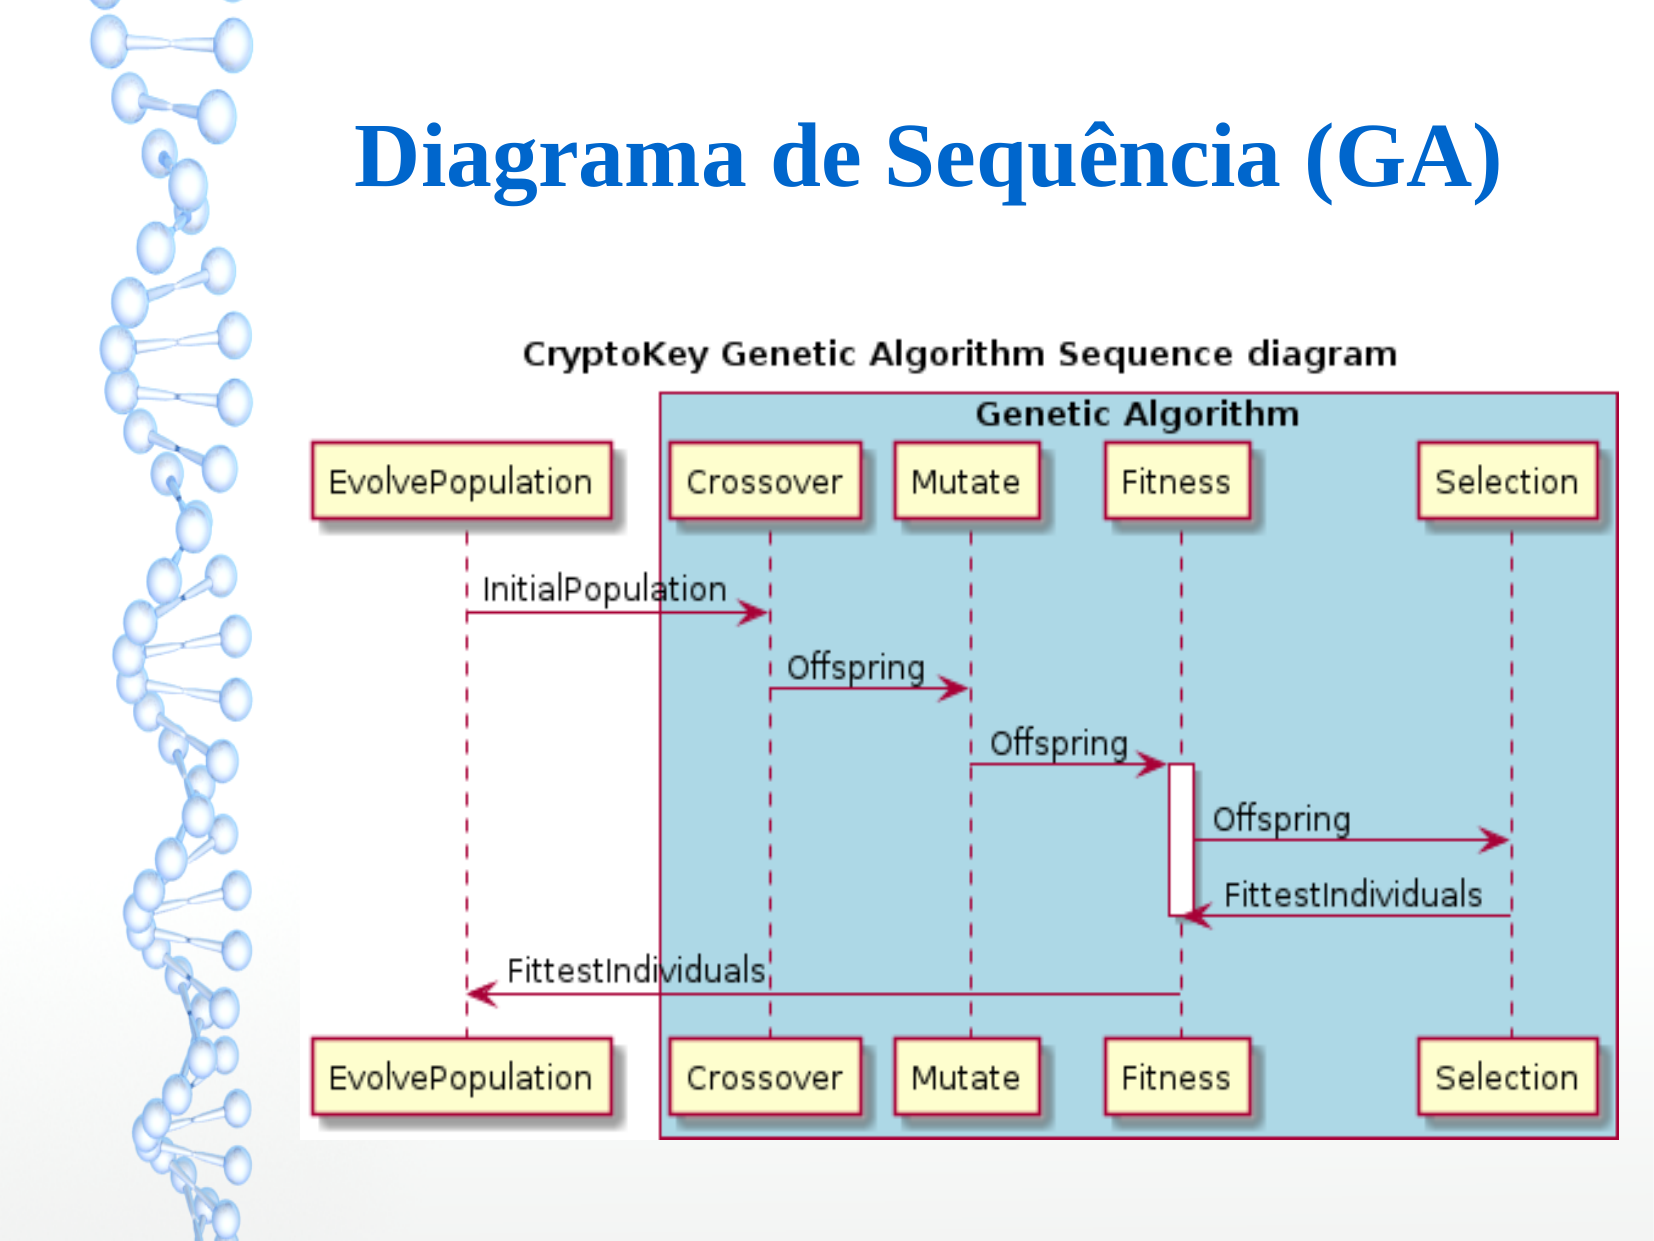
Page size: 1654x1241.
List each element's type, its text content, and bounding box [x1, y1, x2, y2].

title Diagrama de Sequência (GA) [265, 47, 1595, 252]
picture [300, 314, 1619, 1141]
